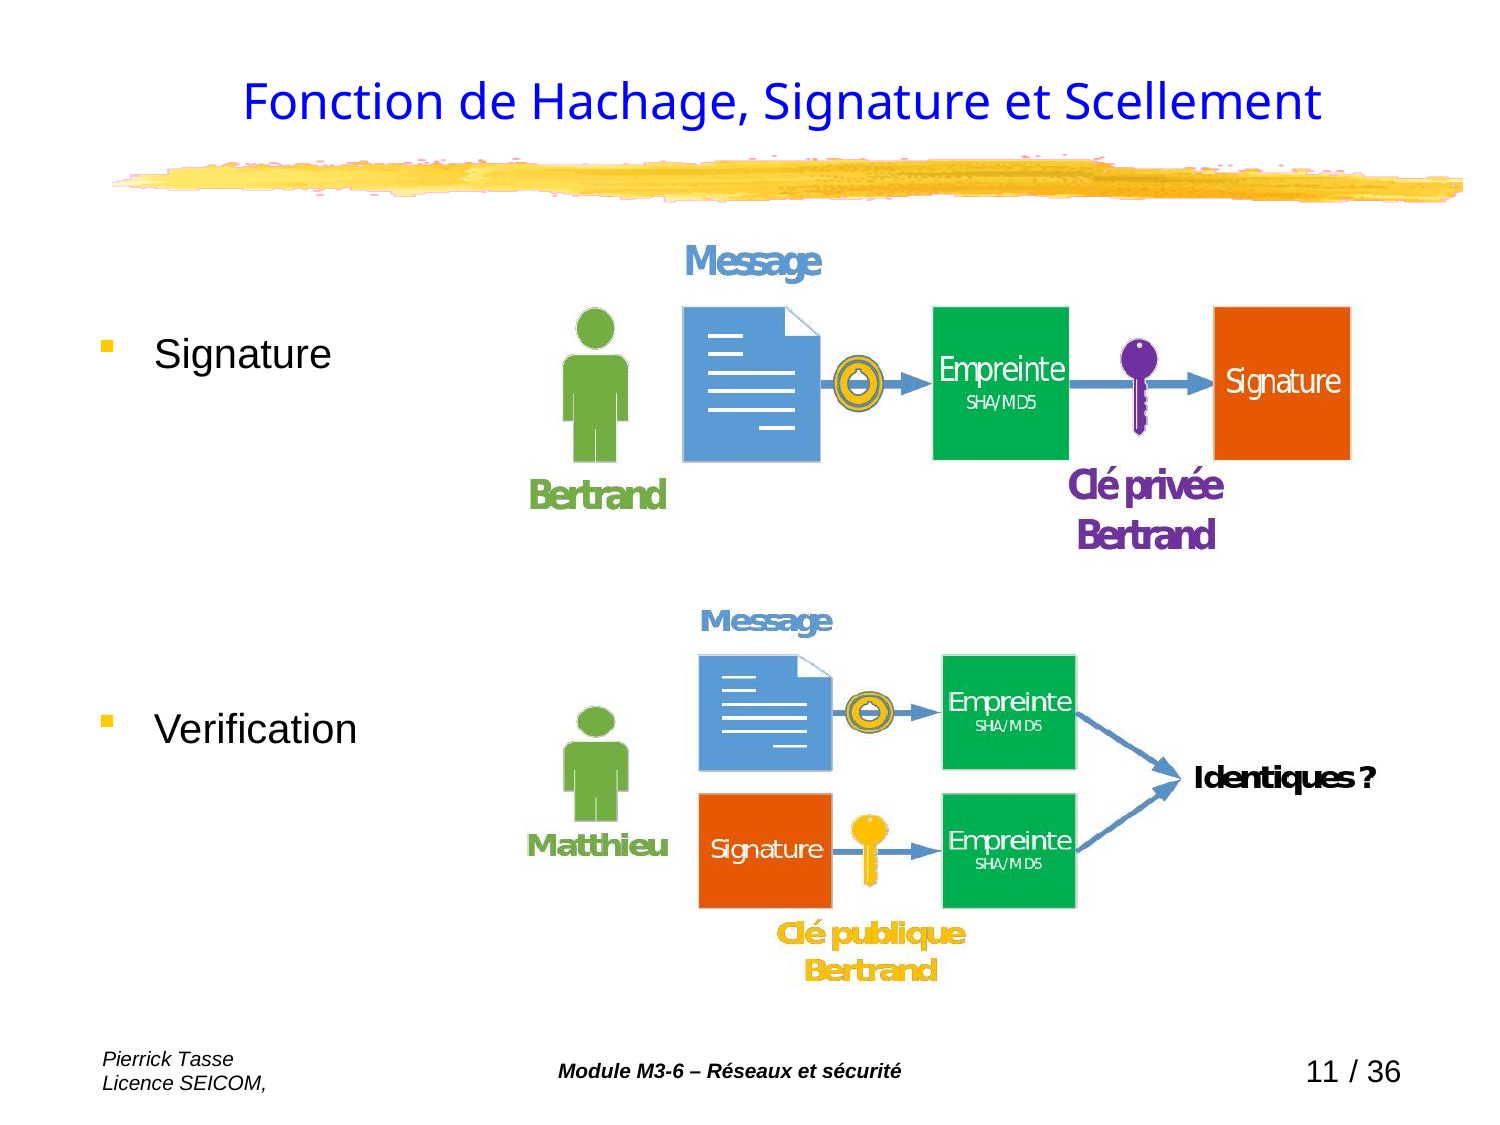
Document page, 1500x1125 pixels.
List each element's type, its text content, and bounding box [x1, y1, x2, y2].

picture [507, 593, 1394, 1004]
list Signature Verification [82, 318, 1425, 957]
picture [112, 149, 1463, 213]
picture [507, 224, 1382, 580]
title Fonction de Hachage, Signature et Scellement [62, 37, 1338, 138]
